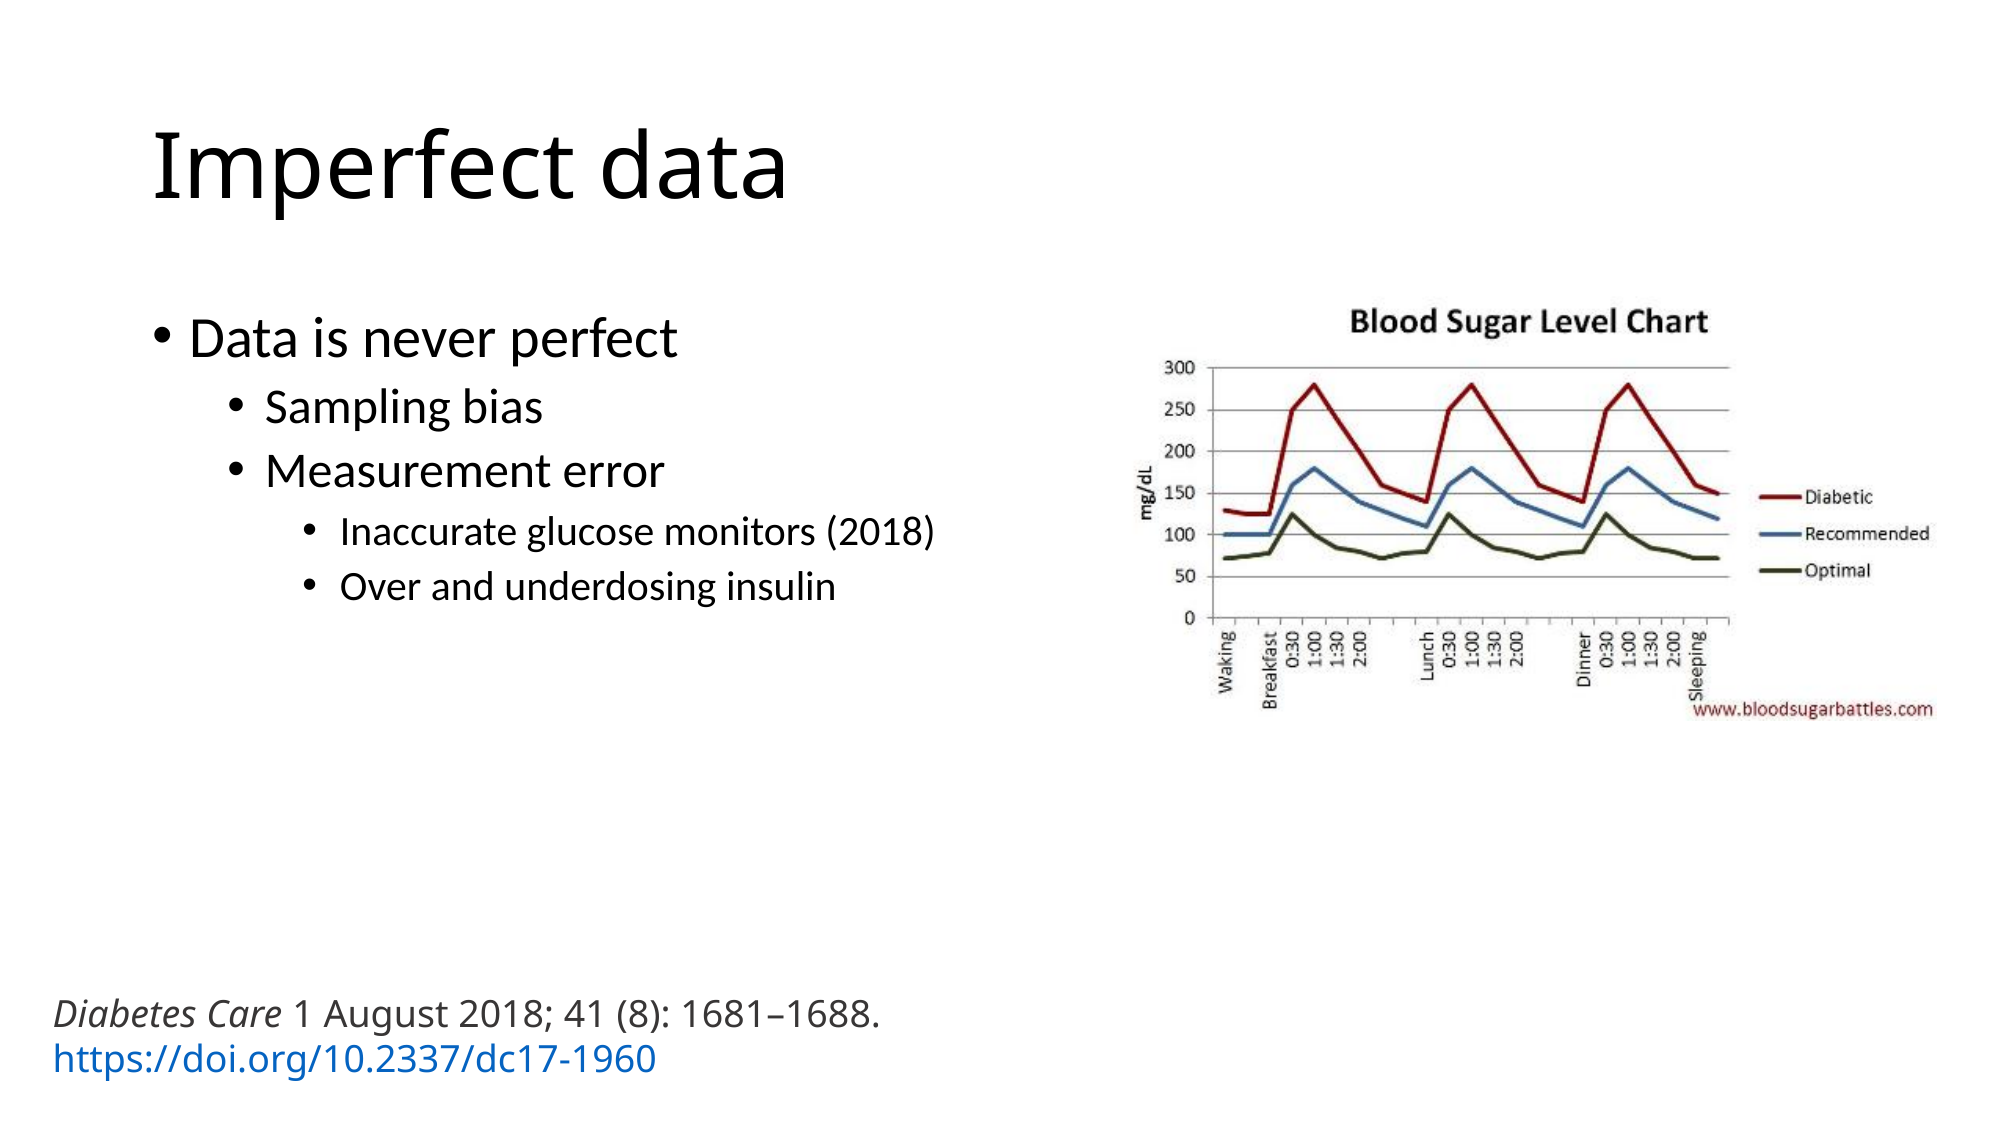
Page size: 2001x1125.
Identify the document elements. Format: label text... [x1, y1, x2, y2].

list Data is never perfect Sampling bias Measurement error Inaccurate glucose monitors (2018) Over and underdosing insulin [137, 299, 1863, 1014]
picture [1109, 284, 1937, 721]
title Imperfect data [137, 59, 1863, 278]
text_box Diabetes Care 1 August 2018; 41 (8): 1681–1688. https://doi.org/10.2337/dc17-1960 [37, 982, 1038, 1094]
